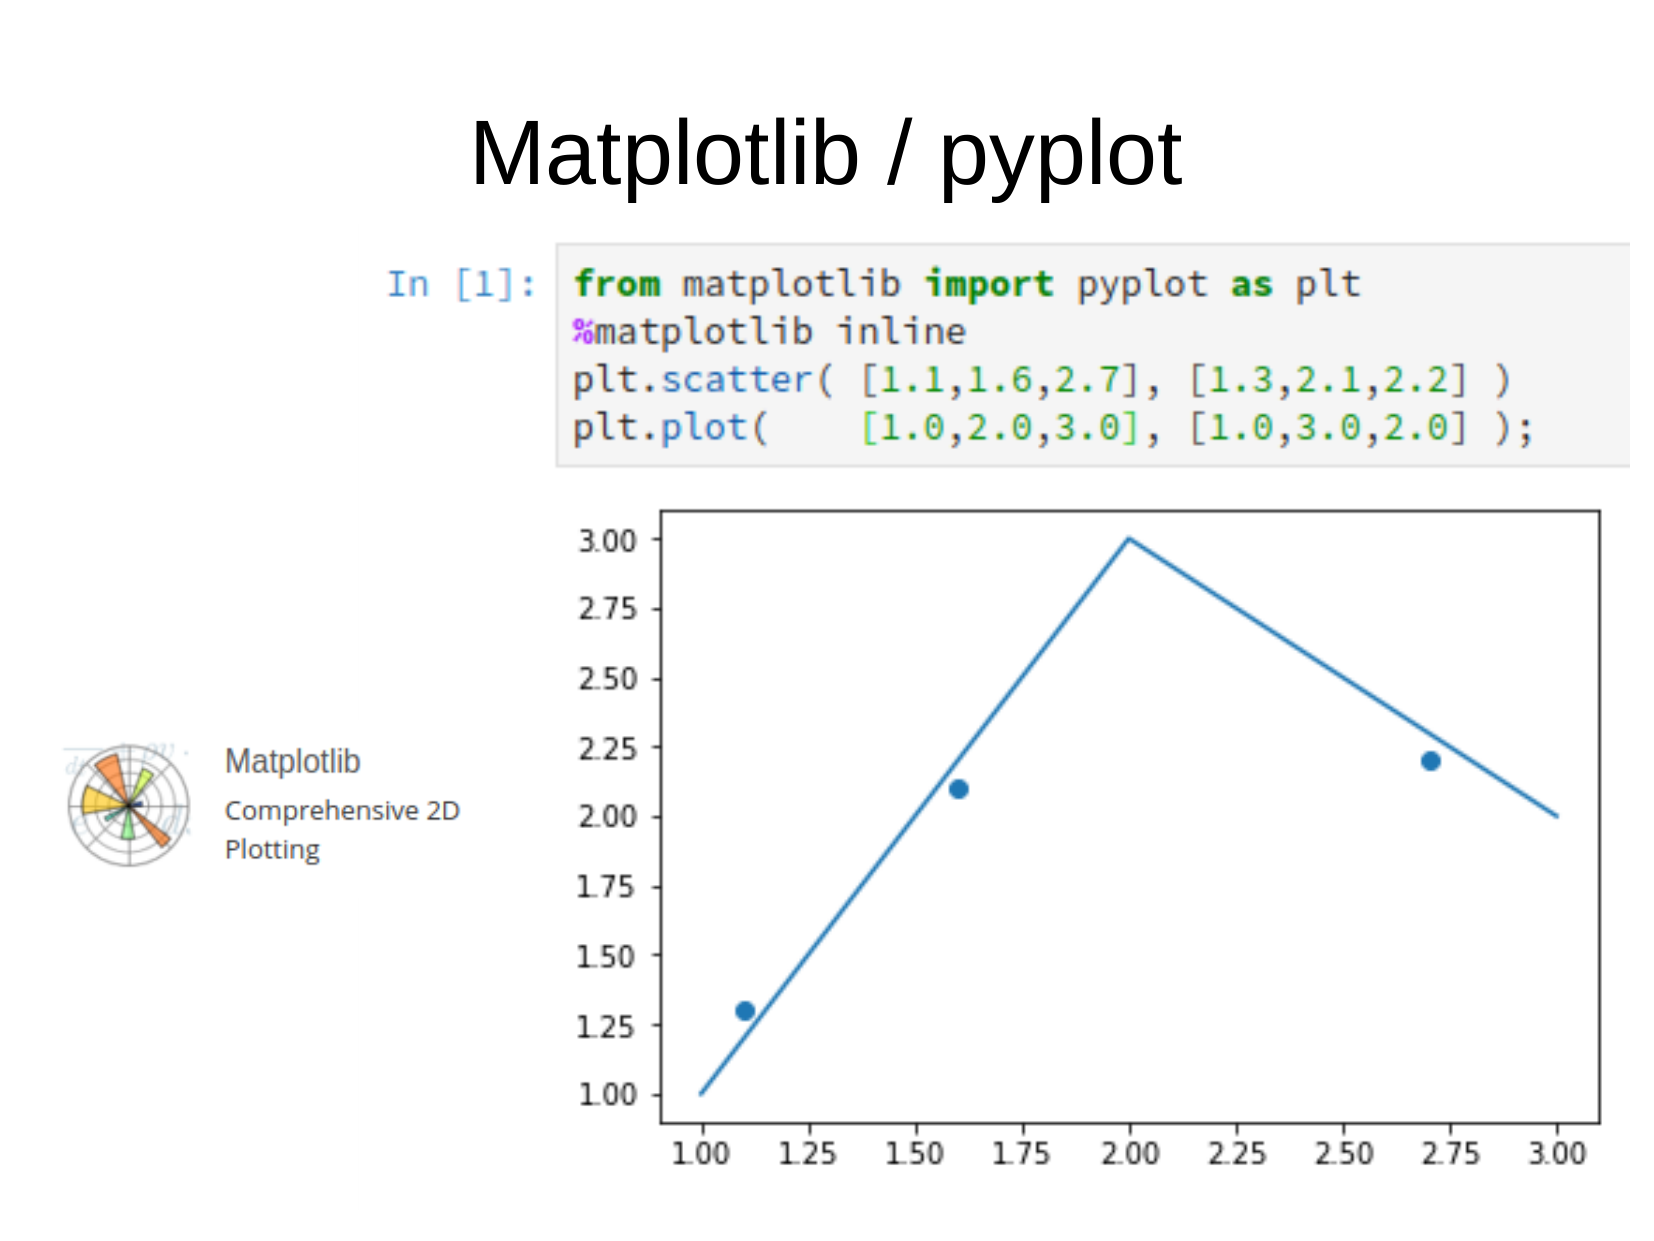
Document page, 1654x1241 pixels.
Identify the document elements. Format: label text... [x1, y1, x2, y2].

picture [48, 224, 1630, 1210]
title Matplotlib / pyplot [82, 49, 1571, 257]
